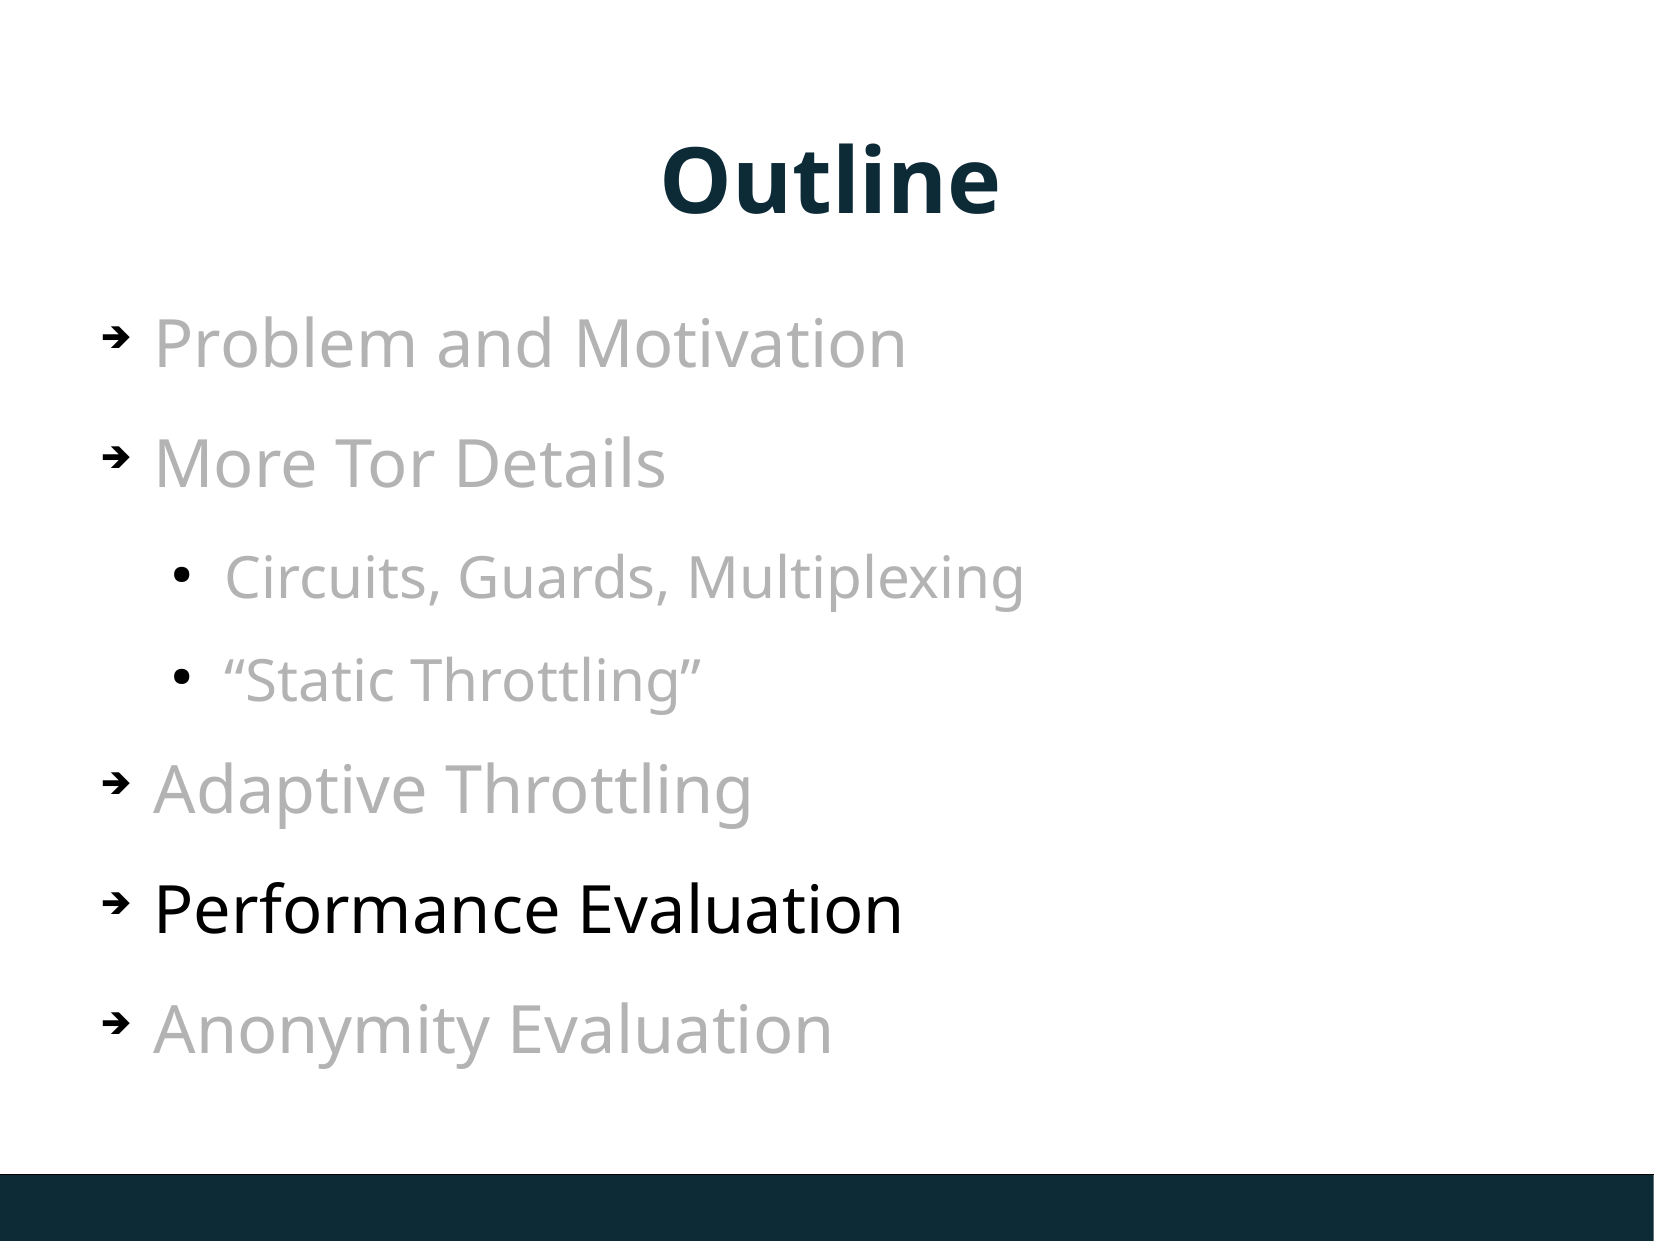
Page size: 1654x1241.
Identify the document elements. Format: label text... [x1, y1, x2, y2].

title Outline [86, 74, 1575, 282]
list Problem and Motivation More Tor Details Circuits, Guards, Multiplexing “Static Throttling” Adaptive Throttling Performance Evaluation Anonymity Evaluation [82, 296, 1571, 1115]
